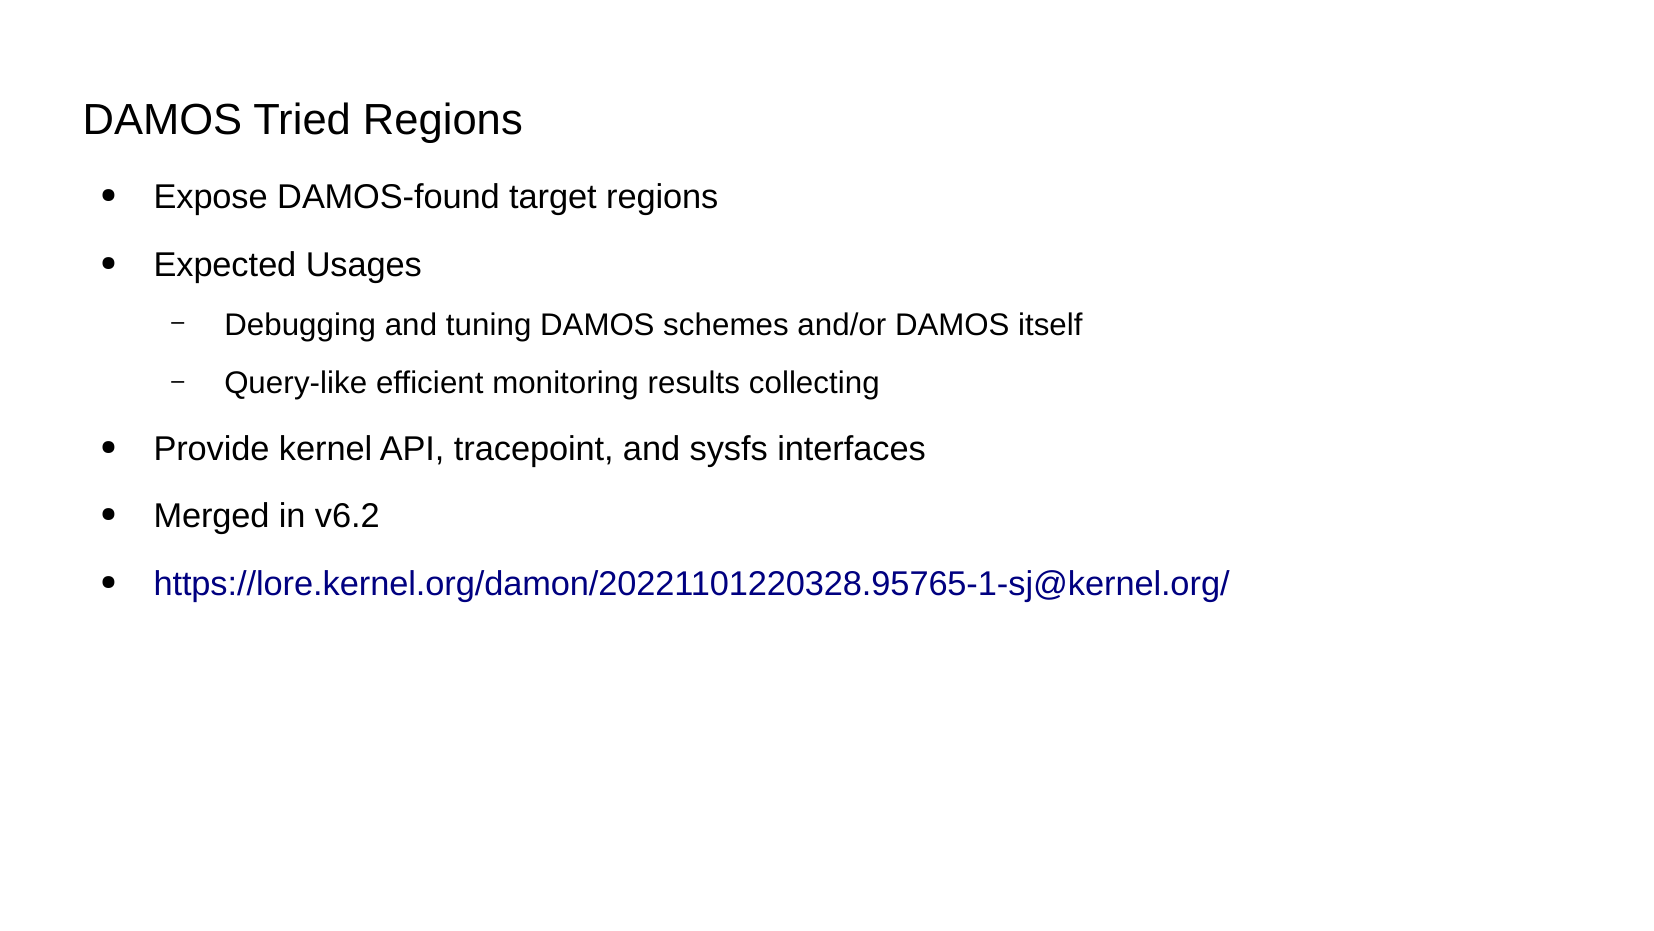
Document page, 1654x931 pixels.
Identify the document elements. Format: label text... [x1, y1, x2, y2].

title DAMOS Tried Regions [82, 81, 1571, 157]
list Expose DAMOS-found target regions Expected Usages Debugging and tuning DAMOS schemes and/or DAMOS itself Query-like efficient monitoring results collecting Provide kernel API, tracepoint, and sysfs interfaces Merged in v6.2 https://lore.kernel.org/damon/20221101220328.95765-1-sj@kernel.org/ [82, 177, 1571, 833]
